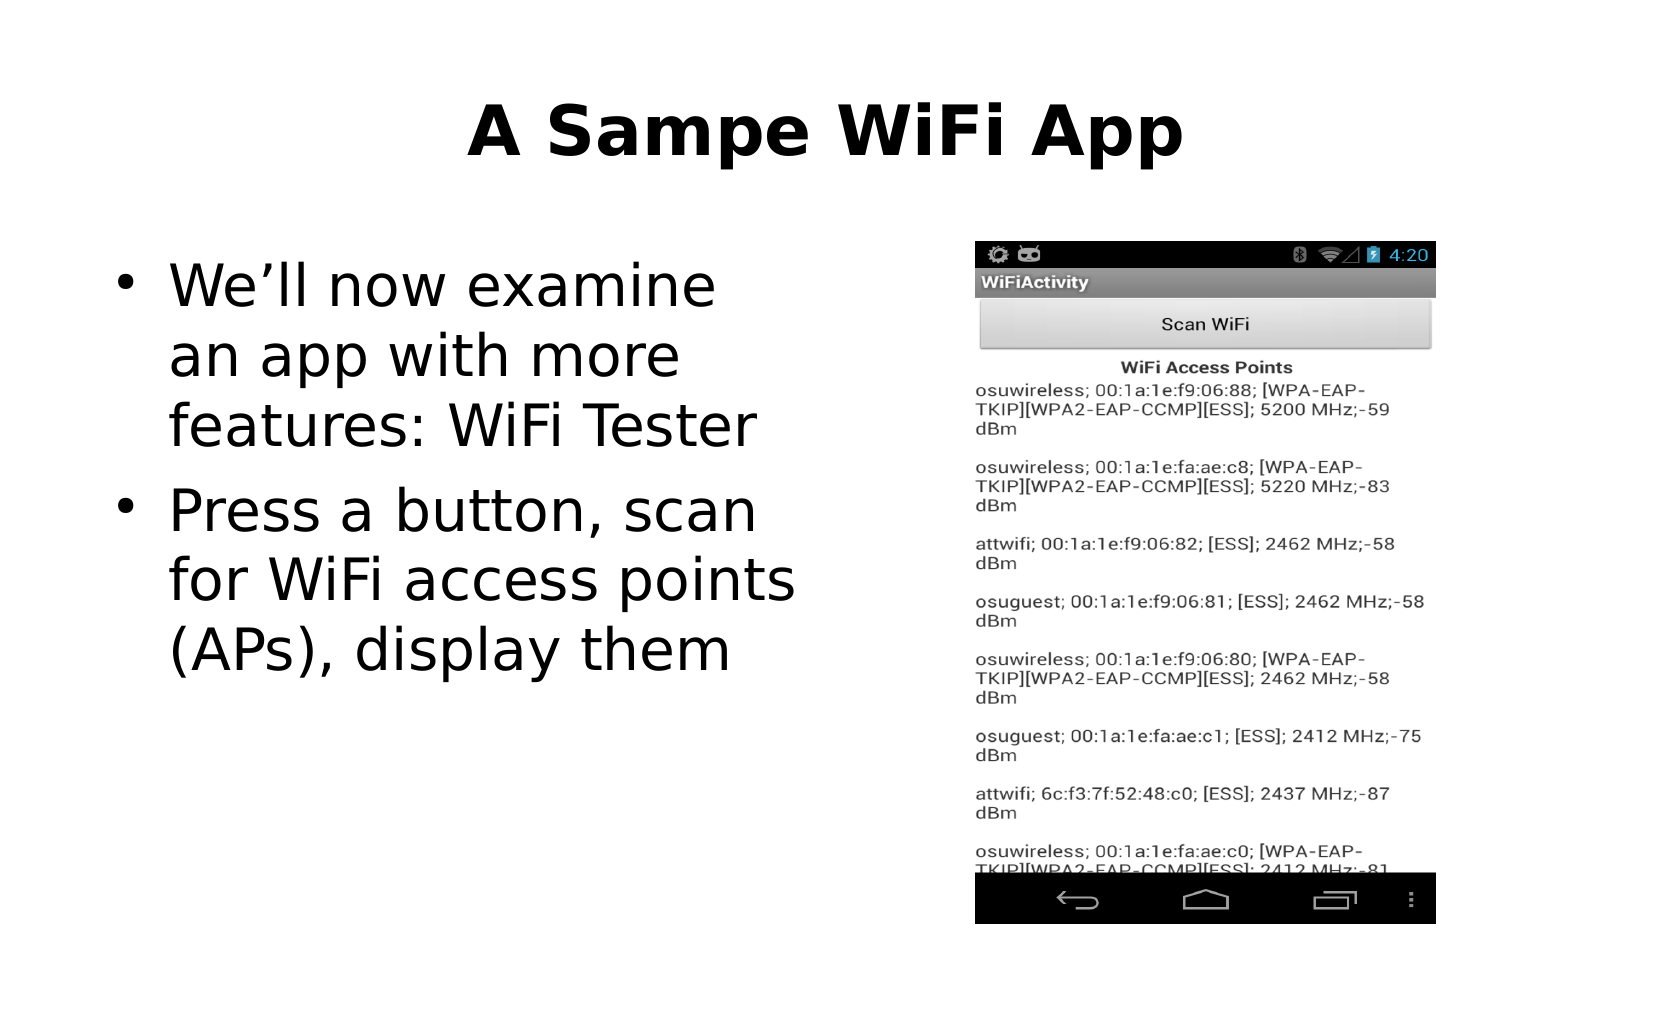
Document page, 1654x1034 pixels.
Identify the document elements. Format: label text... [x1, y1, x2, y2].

title A Sampe WiFi App [82, 41, 1571, 214]
picture [973, 241, 1438, 924]
list We’ll now examine an app with more features: WiFi Tester Press a button, scan for WiFi access points (APs), display them [82, 241, 813, 924]
